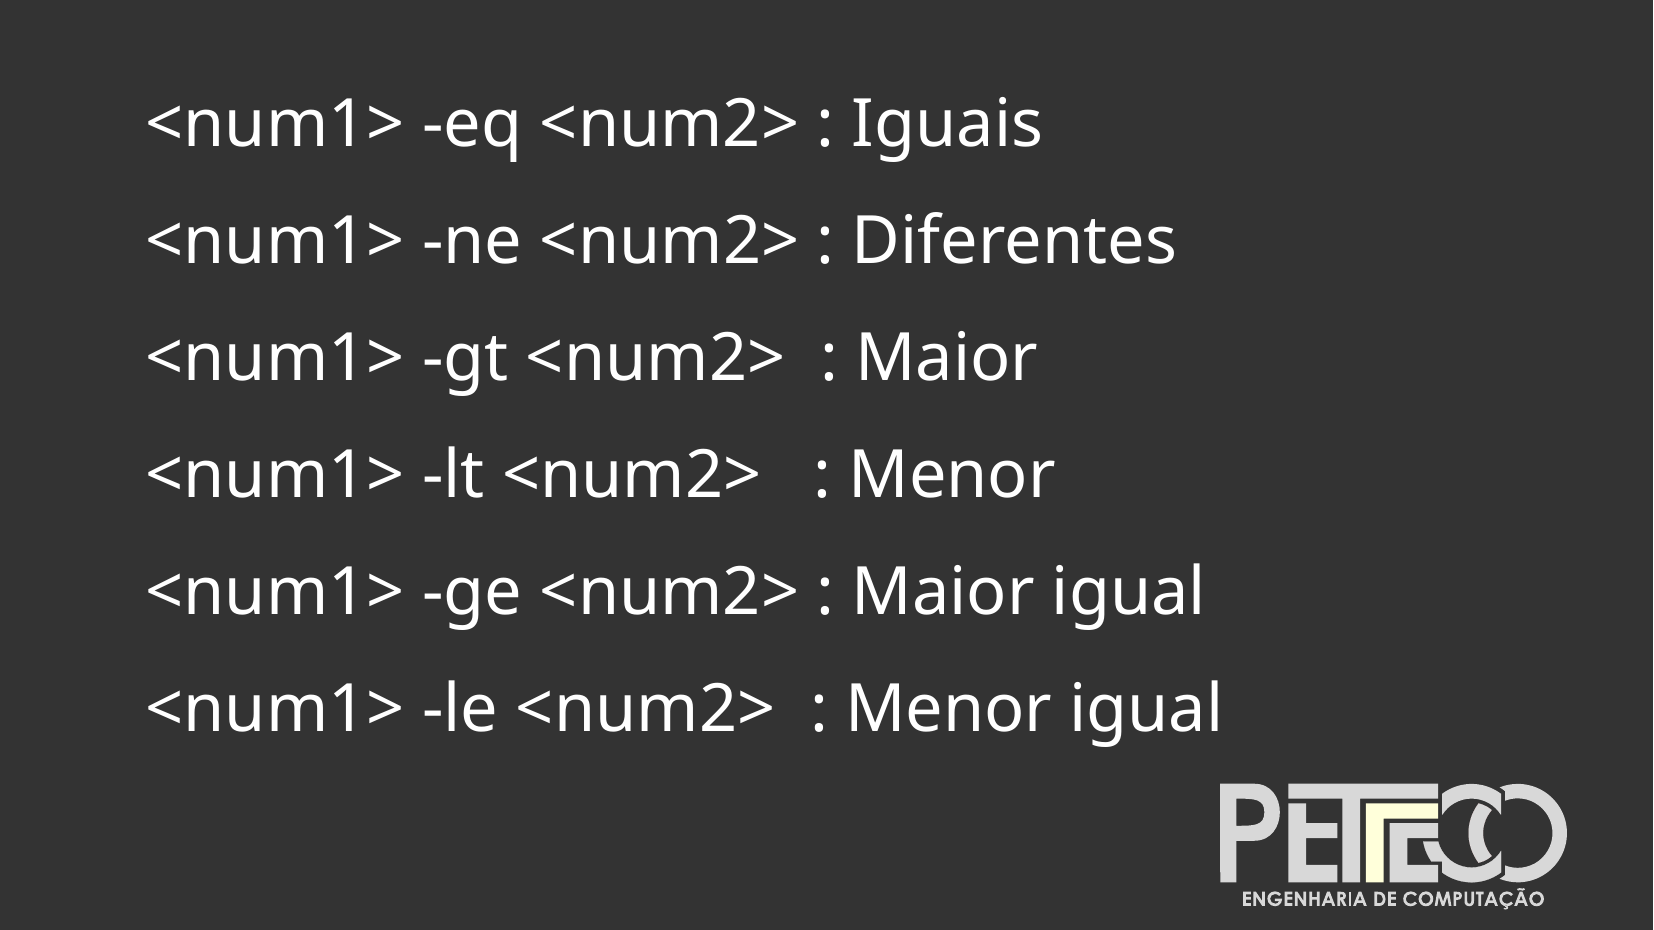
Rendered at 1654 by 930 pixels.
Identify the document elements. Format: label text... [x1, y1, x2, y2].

list <num1> -eq <num2> : Iguais <num1> -ne <num2> : Diferentes <num1> -gt <num2> : Maior <num1> -lt <num2> : Menor <num1> -ge <num2> : Maior igual <num1> -le <num2> : Menor igual [82, 75, 1571, 757]
